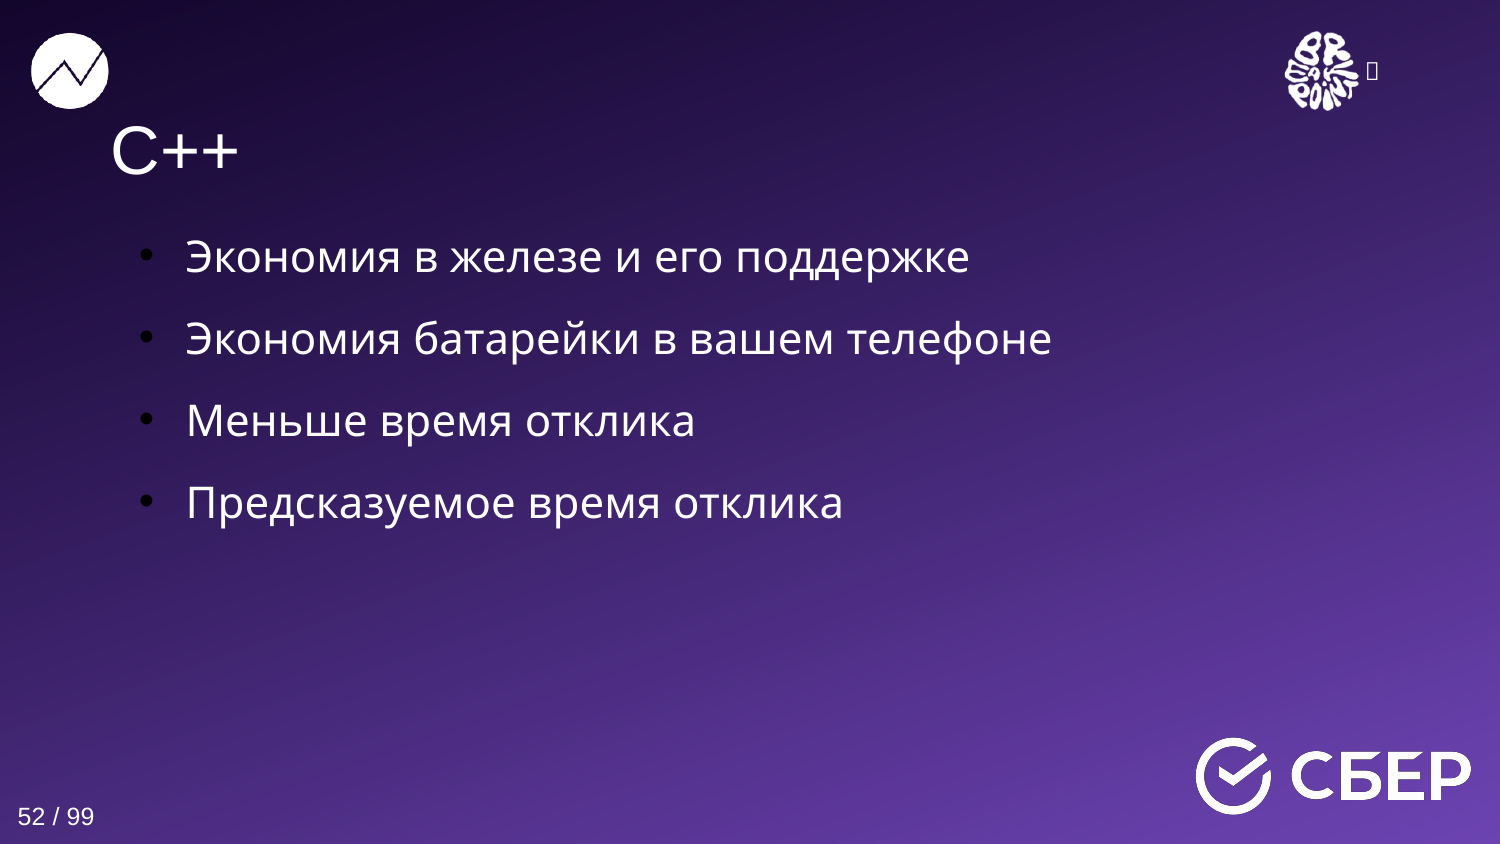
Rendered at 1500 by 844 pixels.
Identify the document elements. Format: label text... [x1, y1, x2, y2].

title C++ [103, 100, 1397, 205]
text_box 🐙 [1364, 36, 1489, 107]
text_box <number> / 99 [2, 795, 632, 839]
list Экономия в железе и его поддержке Экономия батарейки в вашем телефоне Меньше время отклика Предсказуемое время отклика [103, 224, 1397, 760]
picture [0, 0, 1500, 844]
